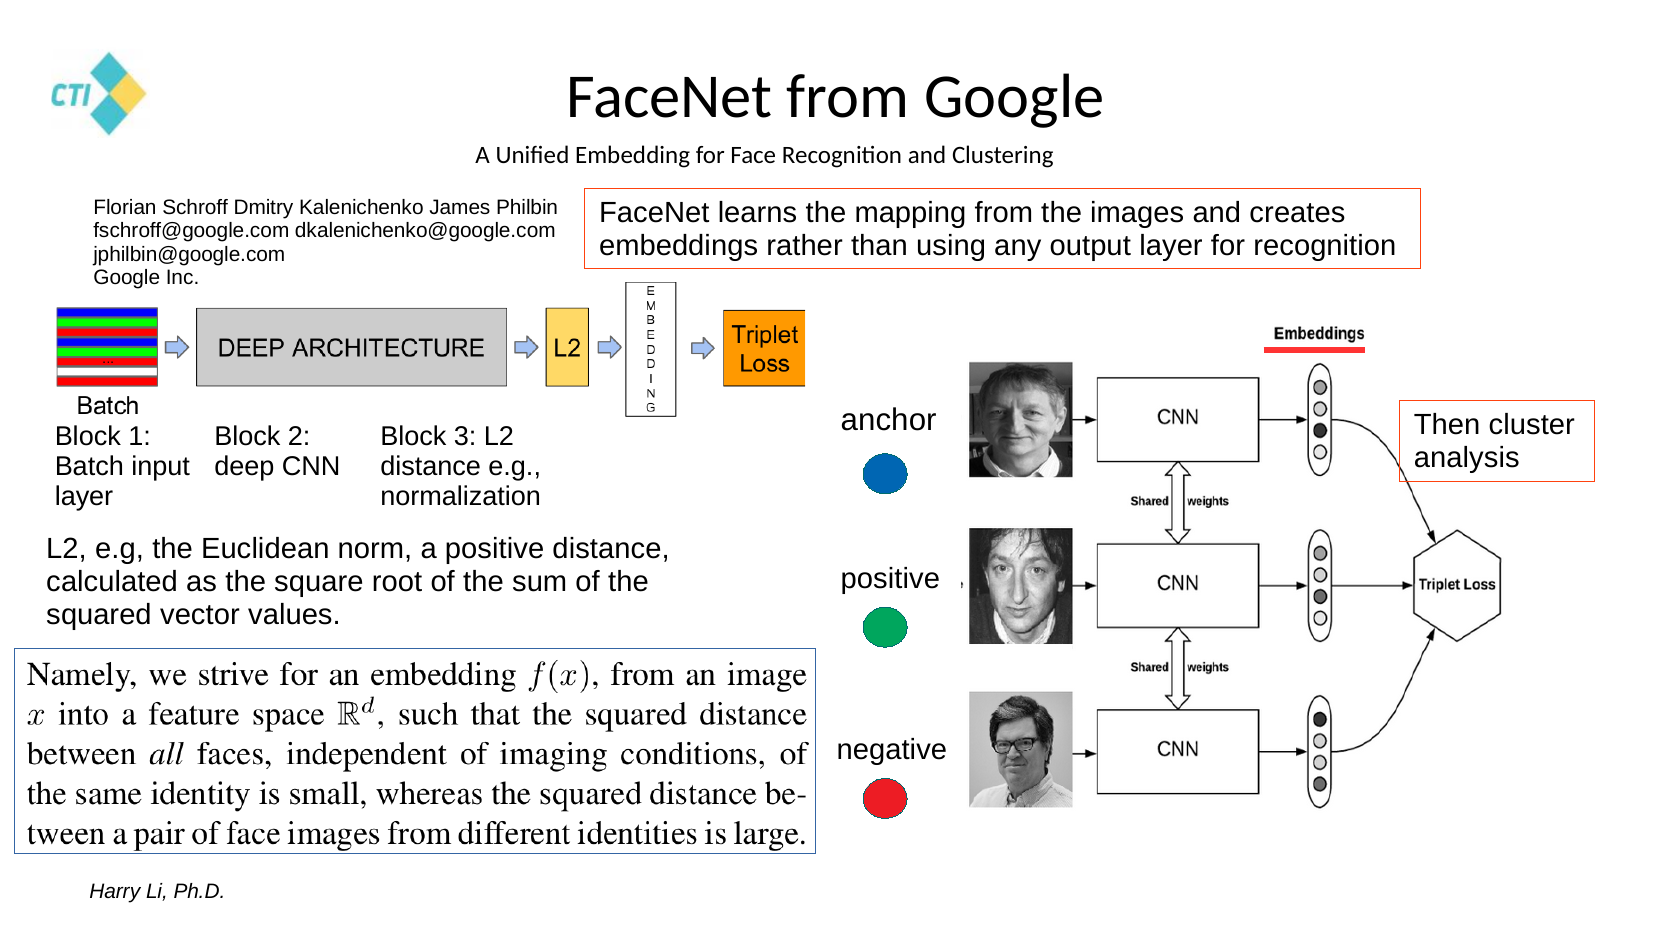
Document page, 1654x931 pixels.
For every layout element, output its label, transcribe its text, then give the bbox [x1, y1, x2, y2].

text_box FaceNet from Google [214, 47, 1471, 138]
picture [907, 303, 1504, 825]
text_box positive [825, 554, 962, 608]
picture [624, 278, 678, 419]
text_box L2, e.g, the Euclidean norm, a positive distance, calculated as the square root of the sum of the squared vector values. [31, 524, 693, 639]
text_box Florian Schroff Dmitry Kalenichenko James Philbin fschroff@google.com dkalenichenko@google.com jphilbin@google.com Google Inc. [78, 188, 585, 303]
picture [22, 656, 815, 853]
text_box [863, 453, 908, 494]
text_box Block 3: L2 distance e.g., normalization [365, 413, 585, 520]
text_box negative [821, 726, 968, 774]
text_box [863, 778, 908, 819]
text_box anchor [825, 395, 962, 448]
text_box Block 2: deep CNN [199, 413, 365, 489]
picture [687, 304, 810, 390]
text_box [863, 607, 908, 648]
text_box Harry Li, Ph.D. [74, 870, 241, 910]
picture [54, 303, 622, 415]
text_box FaceNet learns the mapping from the images and creates embeddings rather than using any output layer for recognition [585, 188, 1421, 269]
text_box Block 1: Batch input layer [40, 413, 207, 519]
picture [51, 47, 150, 138]
text_box A Unified Embedding for Face Recognition and Clustering [460, 137, 1213, 211]
text_box Then cluster analysis [1399, 400, 1595, 482]
